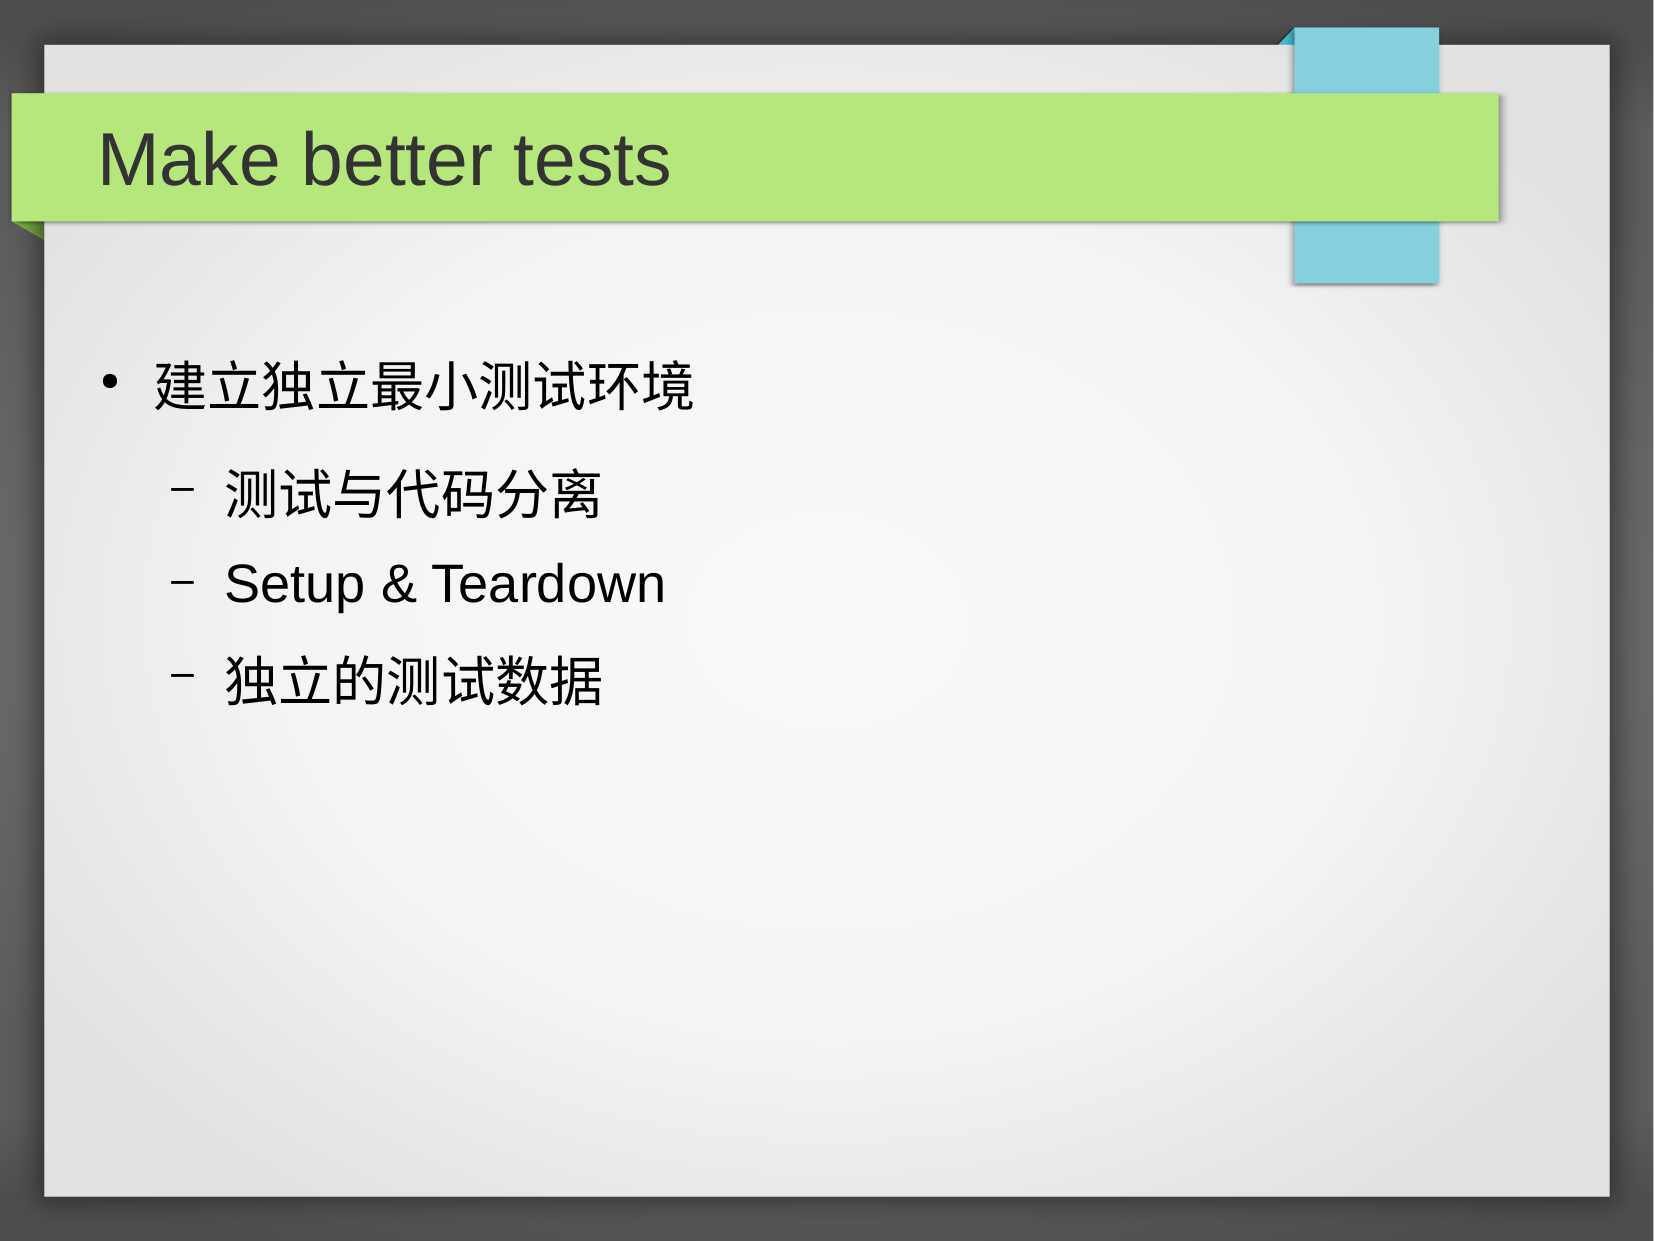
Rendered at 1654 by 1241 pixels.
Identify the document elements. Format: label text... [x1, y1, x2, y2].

title Make better tests [70, 106, 1229, 213]
list 建立独立最小测试环境 测试与代码分离 Setup & Teardown 独立的测试数据 [82, 343, 1538, 1063]
picture [0, 0, 1654, 1241]
